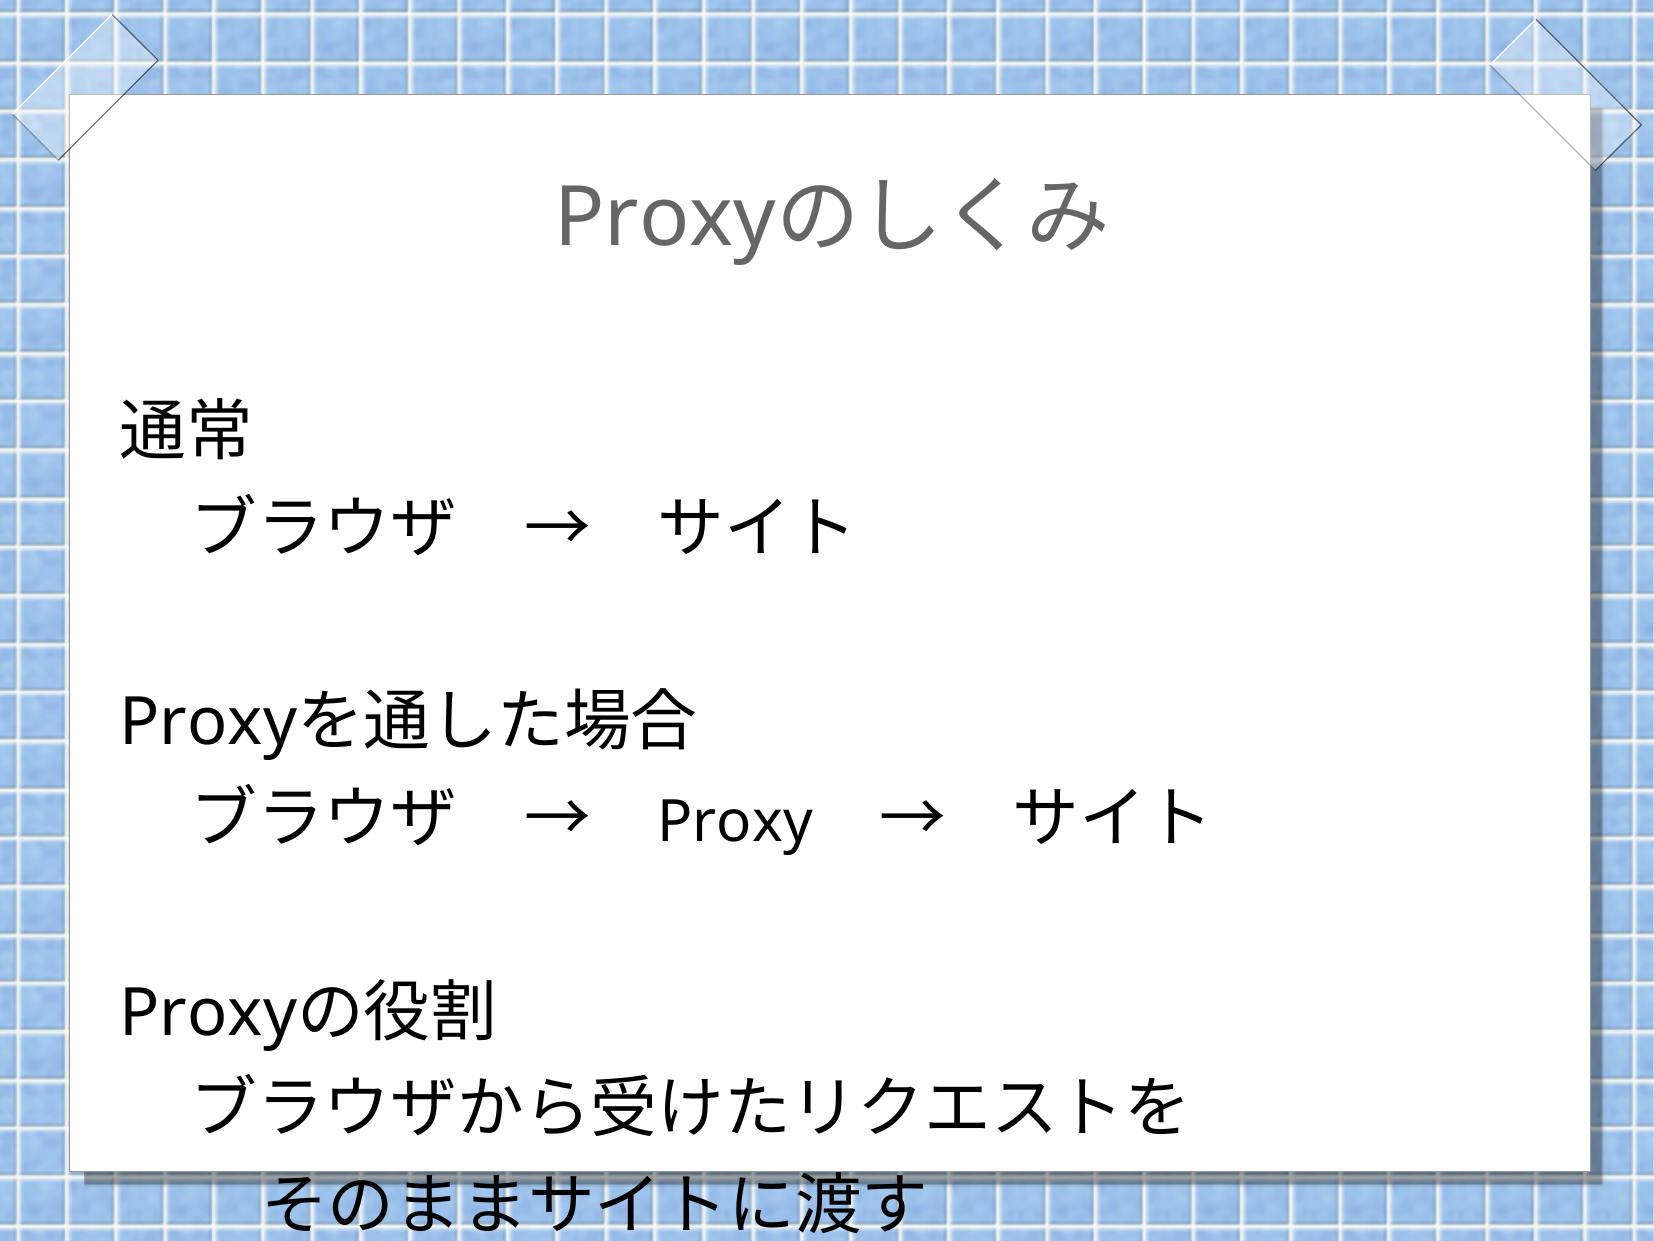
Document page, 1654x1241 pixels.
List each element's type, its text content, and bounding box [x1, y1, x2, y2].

title Proxyのしくみ [116, 109, 1548, 311]
list 通常 ブラウザ → サイト Proxyを通した場合 ブラウザ → Proxy → サイト Proxyの役割 ブラウザから受けたリクエストを そのままサイトに渡す サイトから受けたレスポンスを そのままブラウザに渡す [119, 376, 1547, 1146]
picture [0, 0, 1654, 1241]
